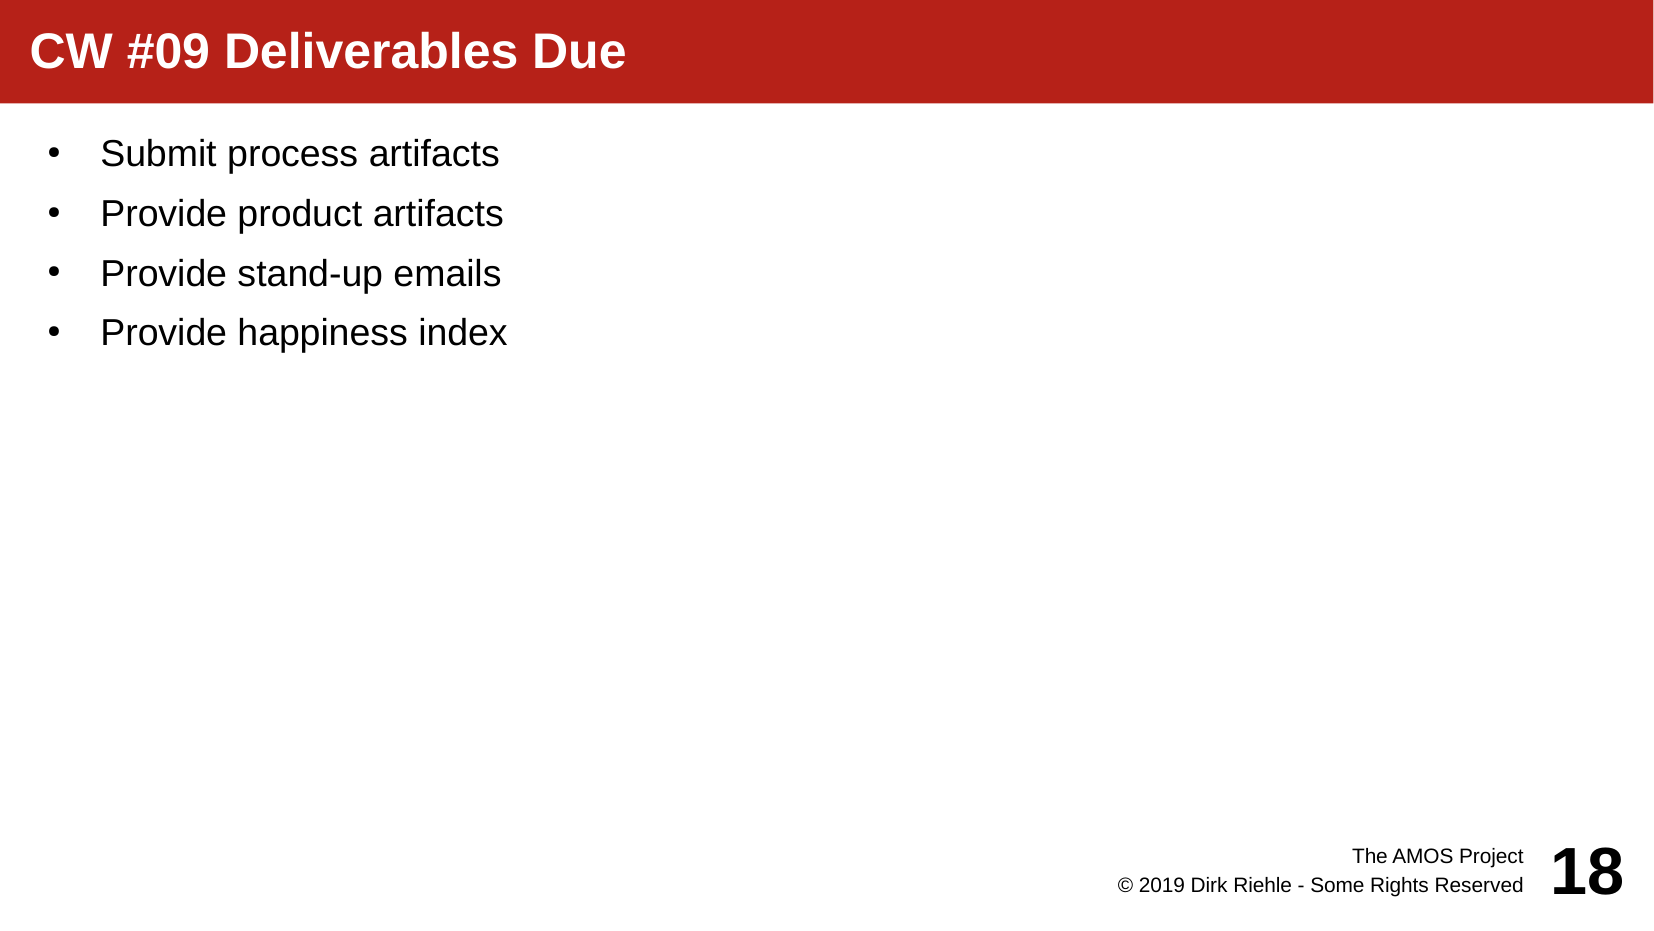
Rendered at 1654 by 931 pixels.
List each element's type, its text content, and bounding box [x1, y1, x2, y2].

list Submit process artifacts Provide product artifacts Provide stand-up emails Provide happiness index [29, 132, 1625, 798]
title CW #09 Deliverables Due [0, 0, 1654, 104]
